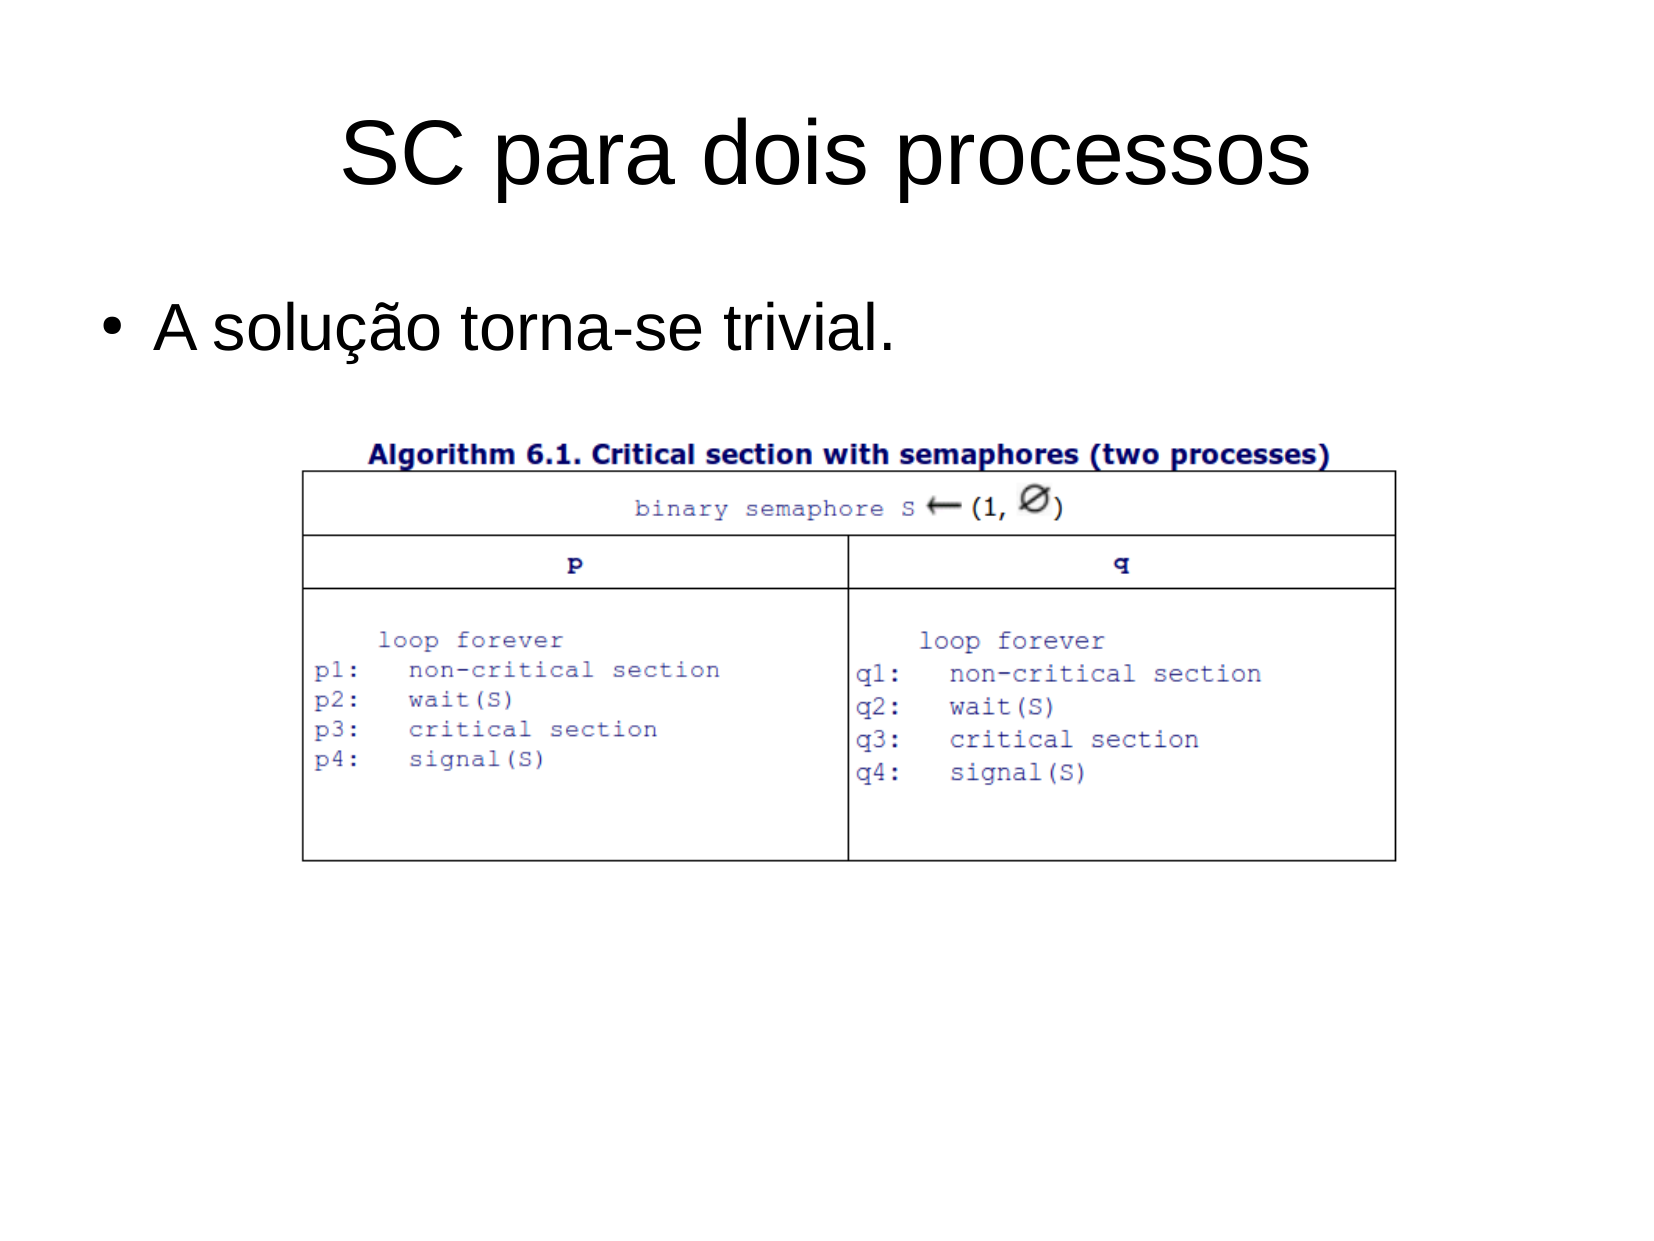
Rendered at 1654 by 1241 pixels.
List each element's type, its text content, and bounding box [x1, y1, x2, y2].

title SC para dois processos [82, 49, 1571, 257]
list A solução torna-se trivial. [82, 290, 1538, 1010]
picture [282, 419, 1420, 879]
